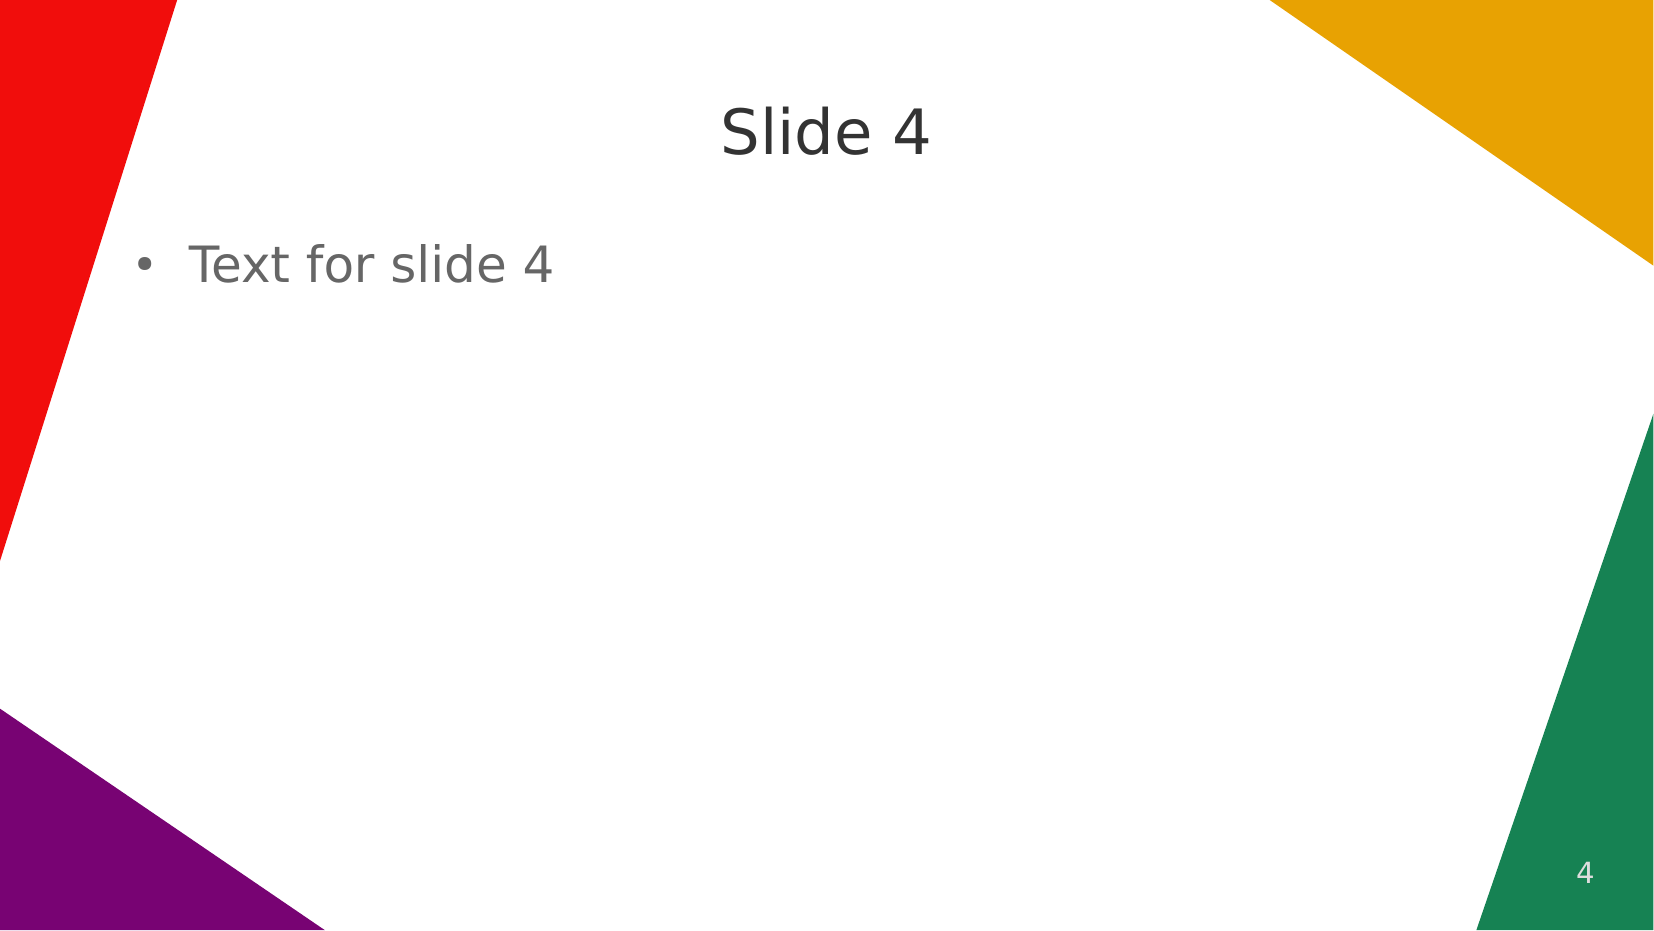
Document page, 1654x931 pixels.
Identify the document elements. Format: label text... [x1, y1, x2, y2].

title Slide 4 [118, 59, 1536, 207]
list Text for slide 4 [118, 236, 1536, 827]
